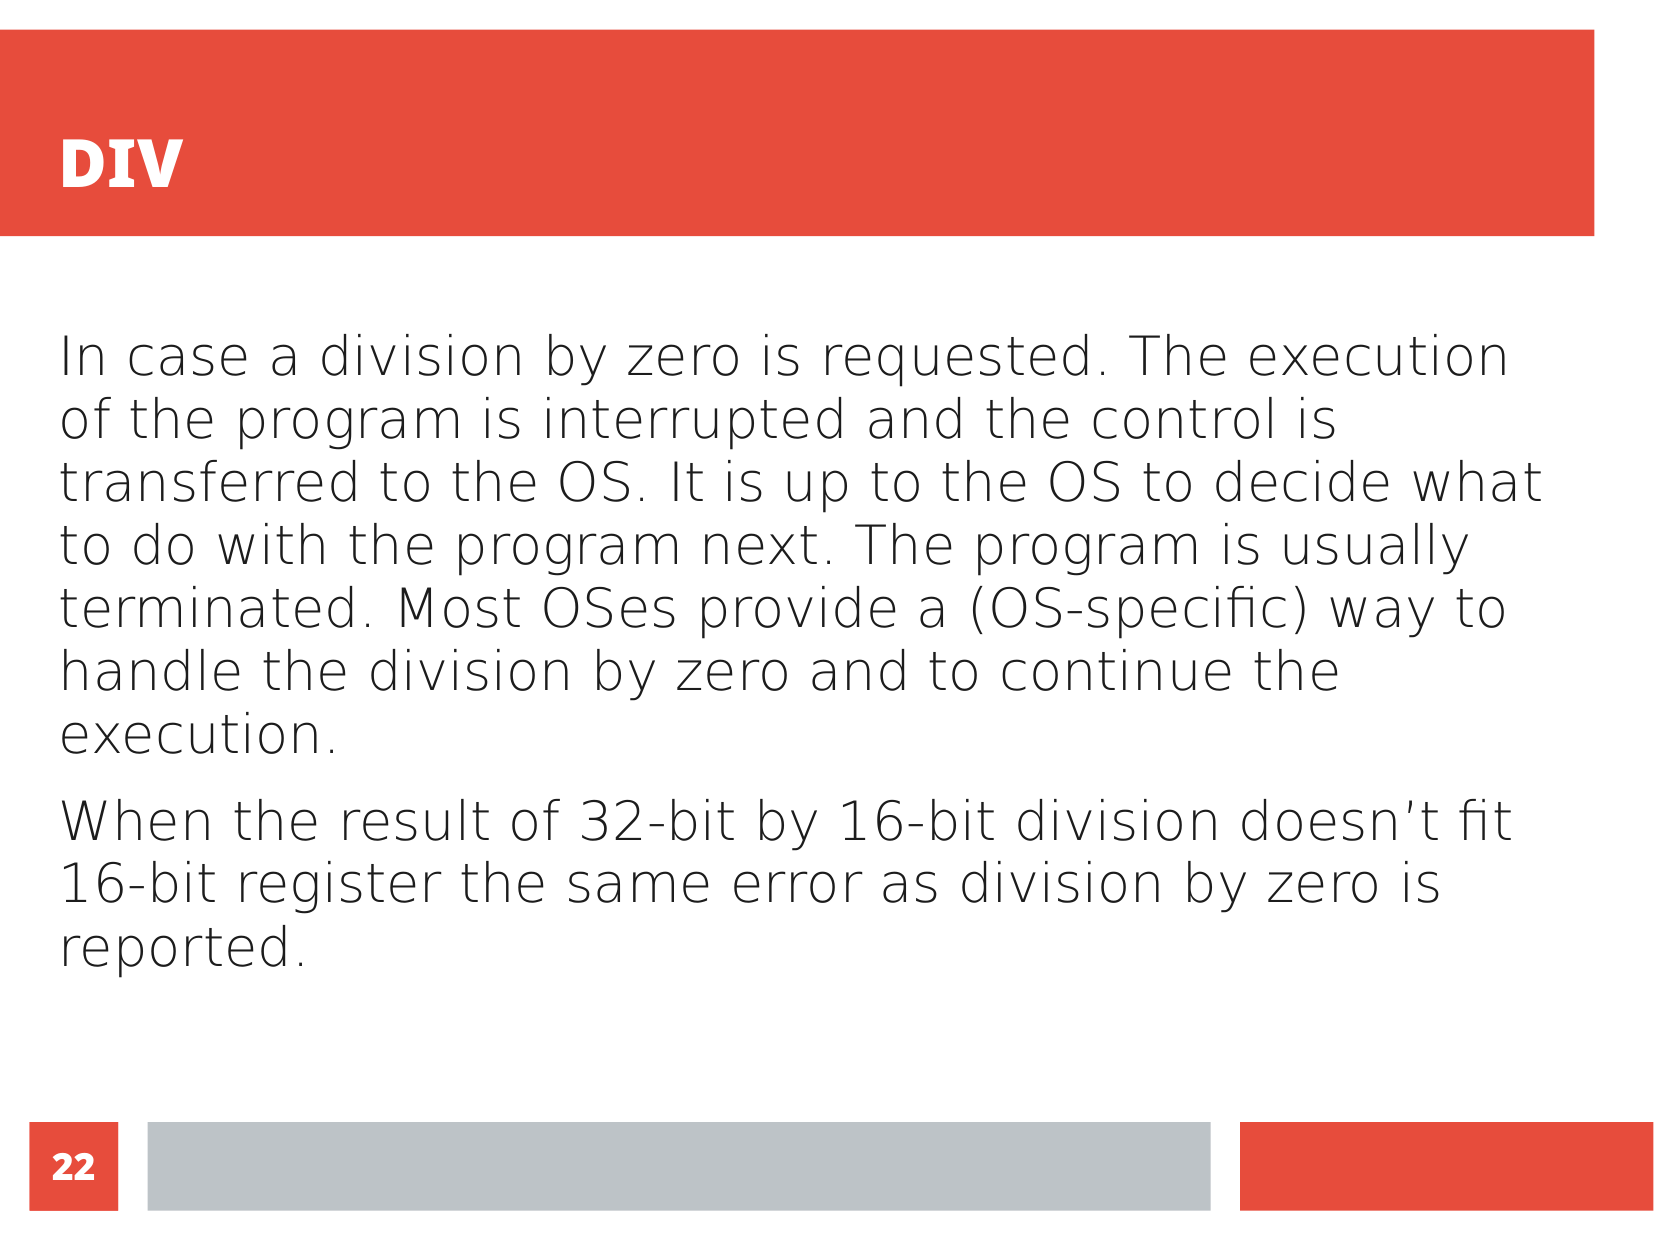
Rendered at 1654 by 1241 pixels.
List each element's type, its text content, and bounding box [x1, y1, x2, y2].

list In case a division by zero is requested. The execution of the program is interrupted and the control is transferred to the OS. It is up to the OS to decide what to do with the program next. The program is usually terminated. Most OSes provide a (OS-specific) way to handle the division by zero and to continue the execution. When the result of 32-bit by 16-bit division doesn’t fit 16-bit register the same error as division by zero is reported. [59, 324, 1565, 1093]
title DIV [59, 59, 1595, 207]
